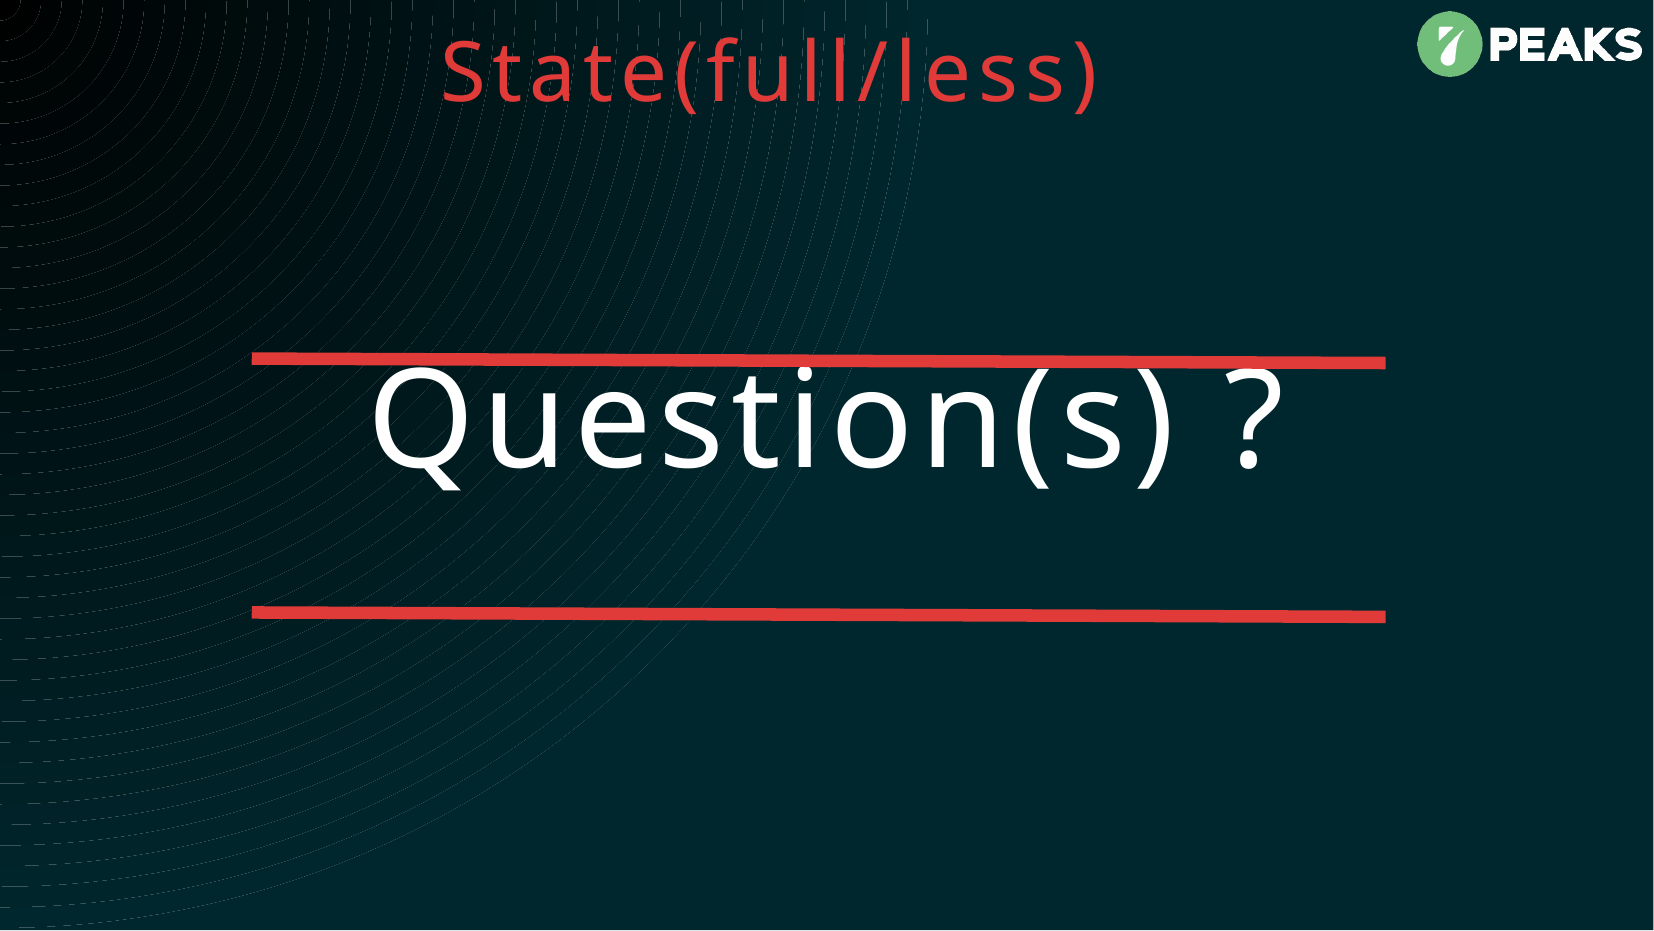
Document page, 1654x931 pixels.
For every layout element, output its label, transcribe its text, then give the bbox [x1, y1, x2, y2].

text_box State(full/less) [425, 4, 1229, 148]
text_box Question(s) ? [244, 313, 1410, 601]
picture [1417, 11, 1642, 77]
